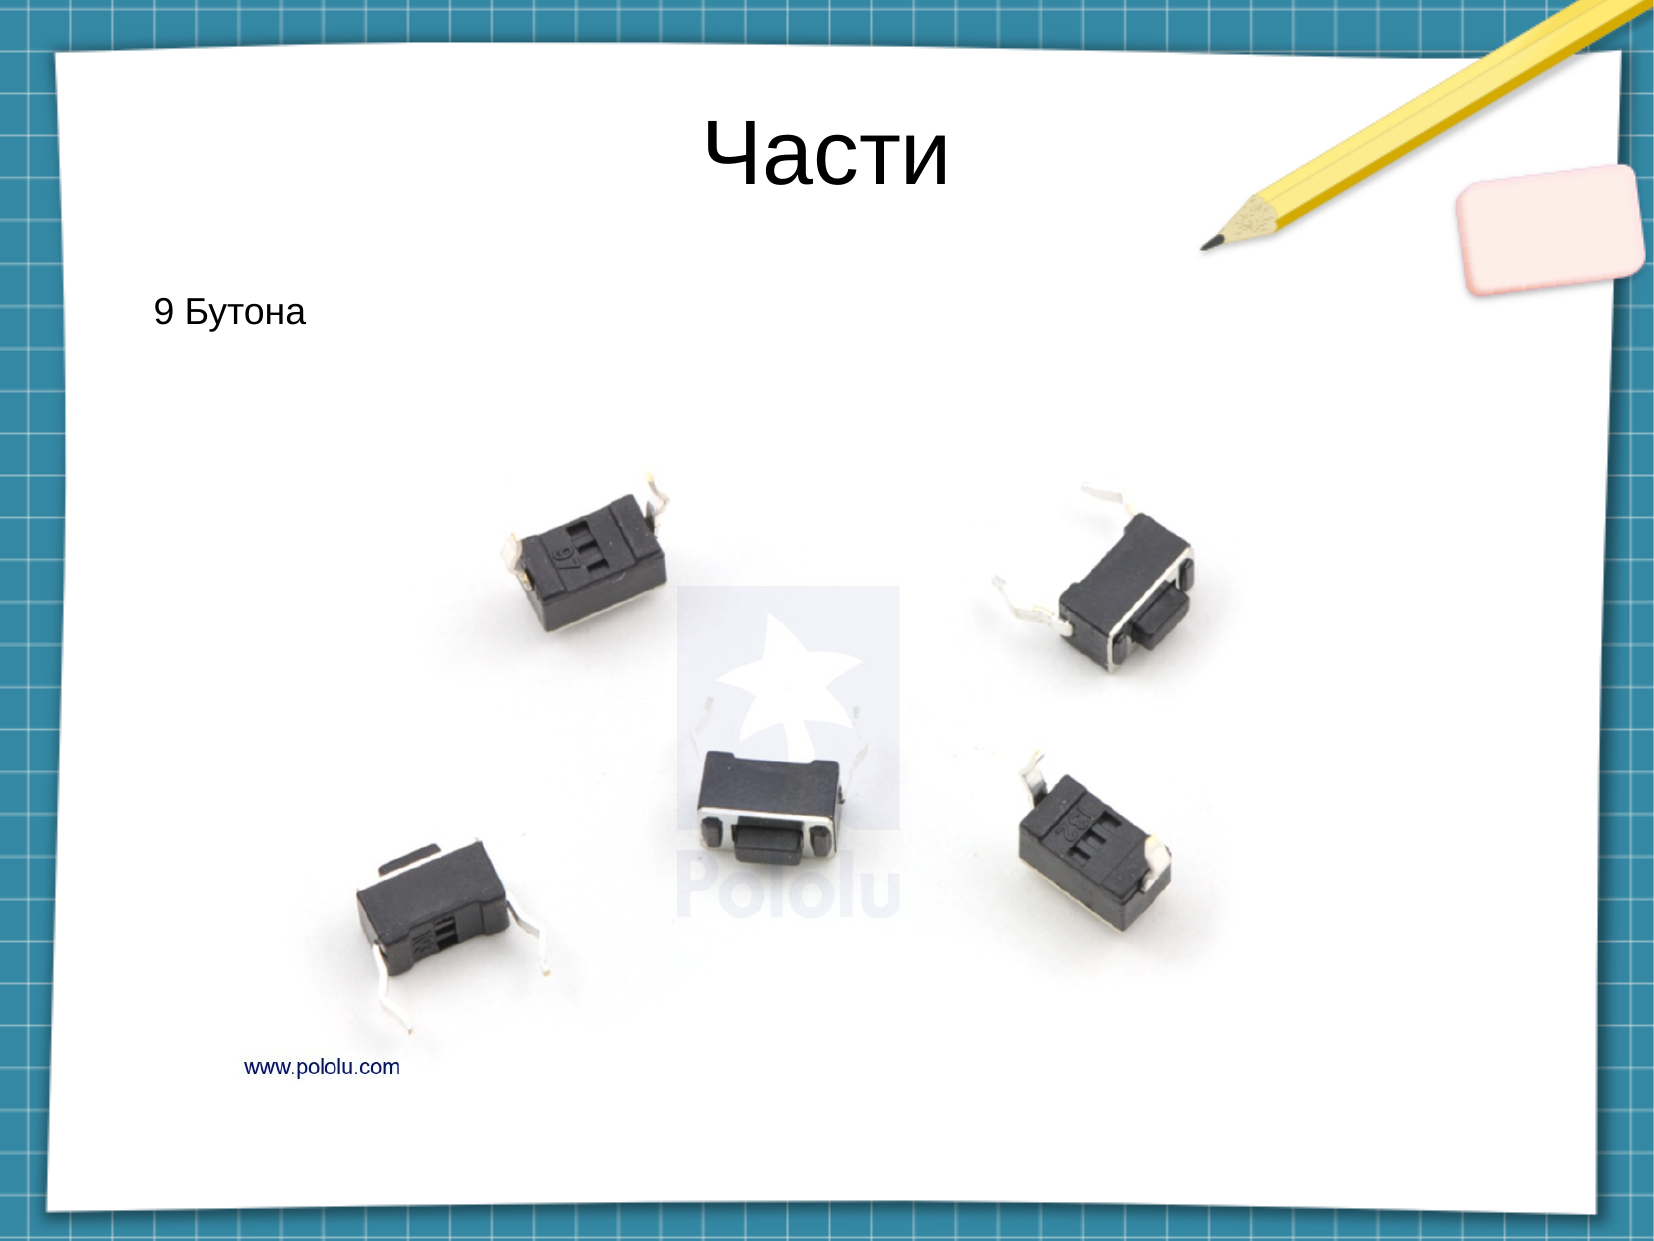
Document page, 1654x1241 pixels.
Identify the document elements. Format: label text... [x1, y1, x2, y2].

list 9 Бутона [82, 290, 1571, 1010]
title Части [82, 49, 1571, 257]
picture [0, 0, 1654, 1241]
